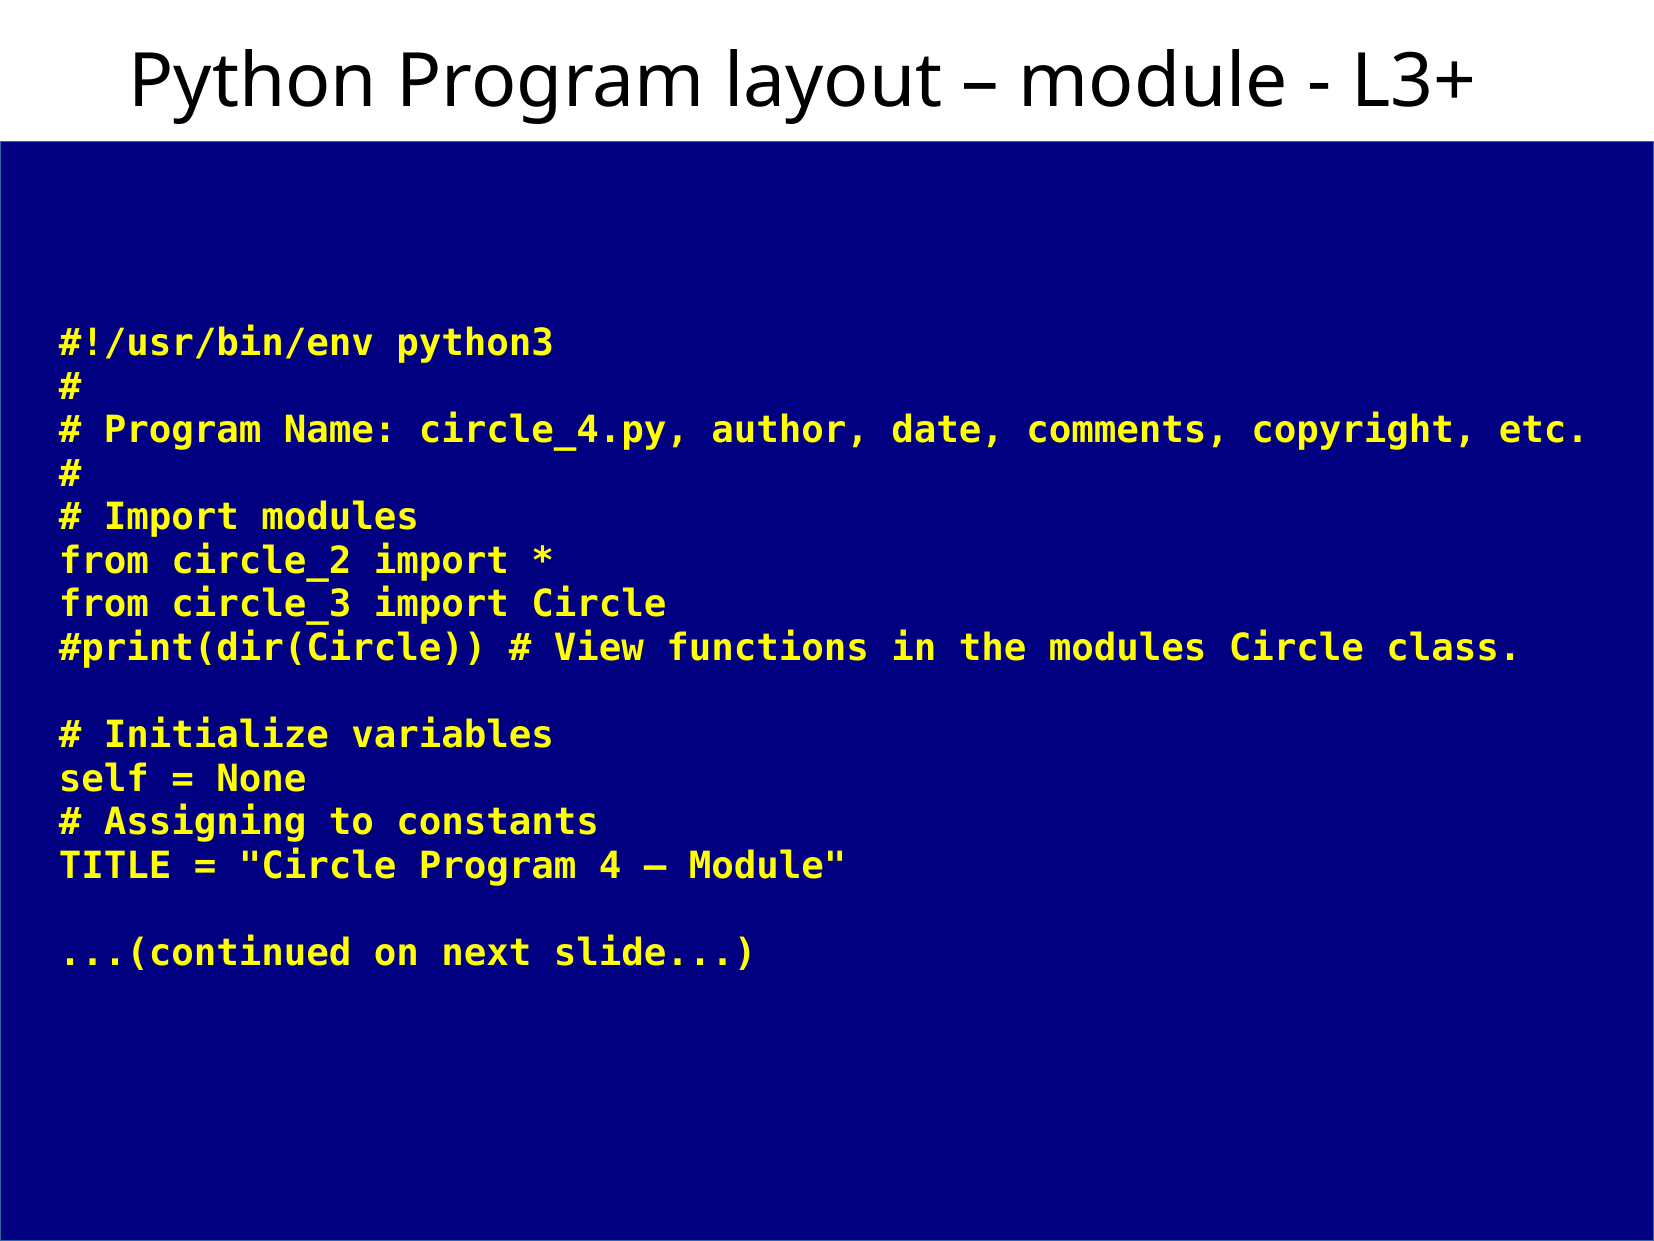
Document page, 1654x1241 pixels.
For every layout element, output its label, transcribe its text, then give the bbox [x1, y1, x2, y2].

text_box #!/usr/bin/env python3 # # Program Name: circle_4.py, author, date, comments, copyright, etc. # # Import modules from circle_2 import * from circle_3 import Circle #print(dir(Circle)) # View functions in the modules Circle class. # Initialize variables self = None # Assigning to constants TITLE = "Circle Program 4 – Module" ...(continued on next slide...) [0, 141, 1654, 1241]
title Python Program layout – module - L3+ [59, 36, 1548, 119]
